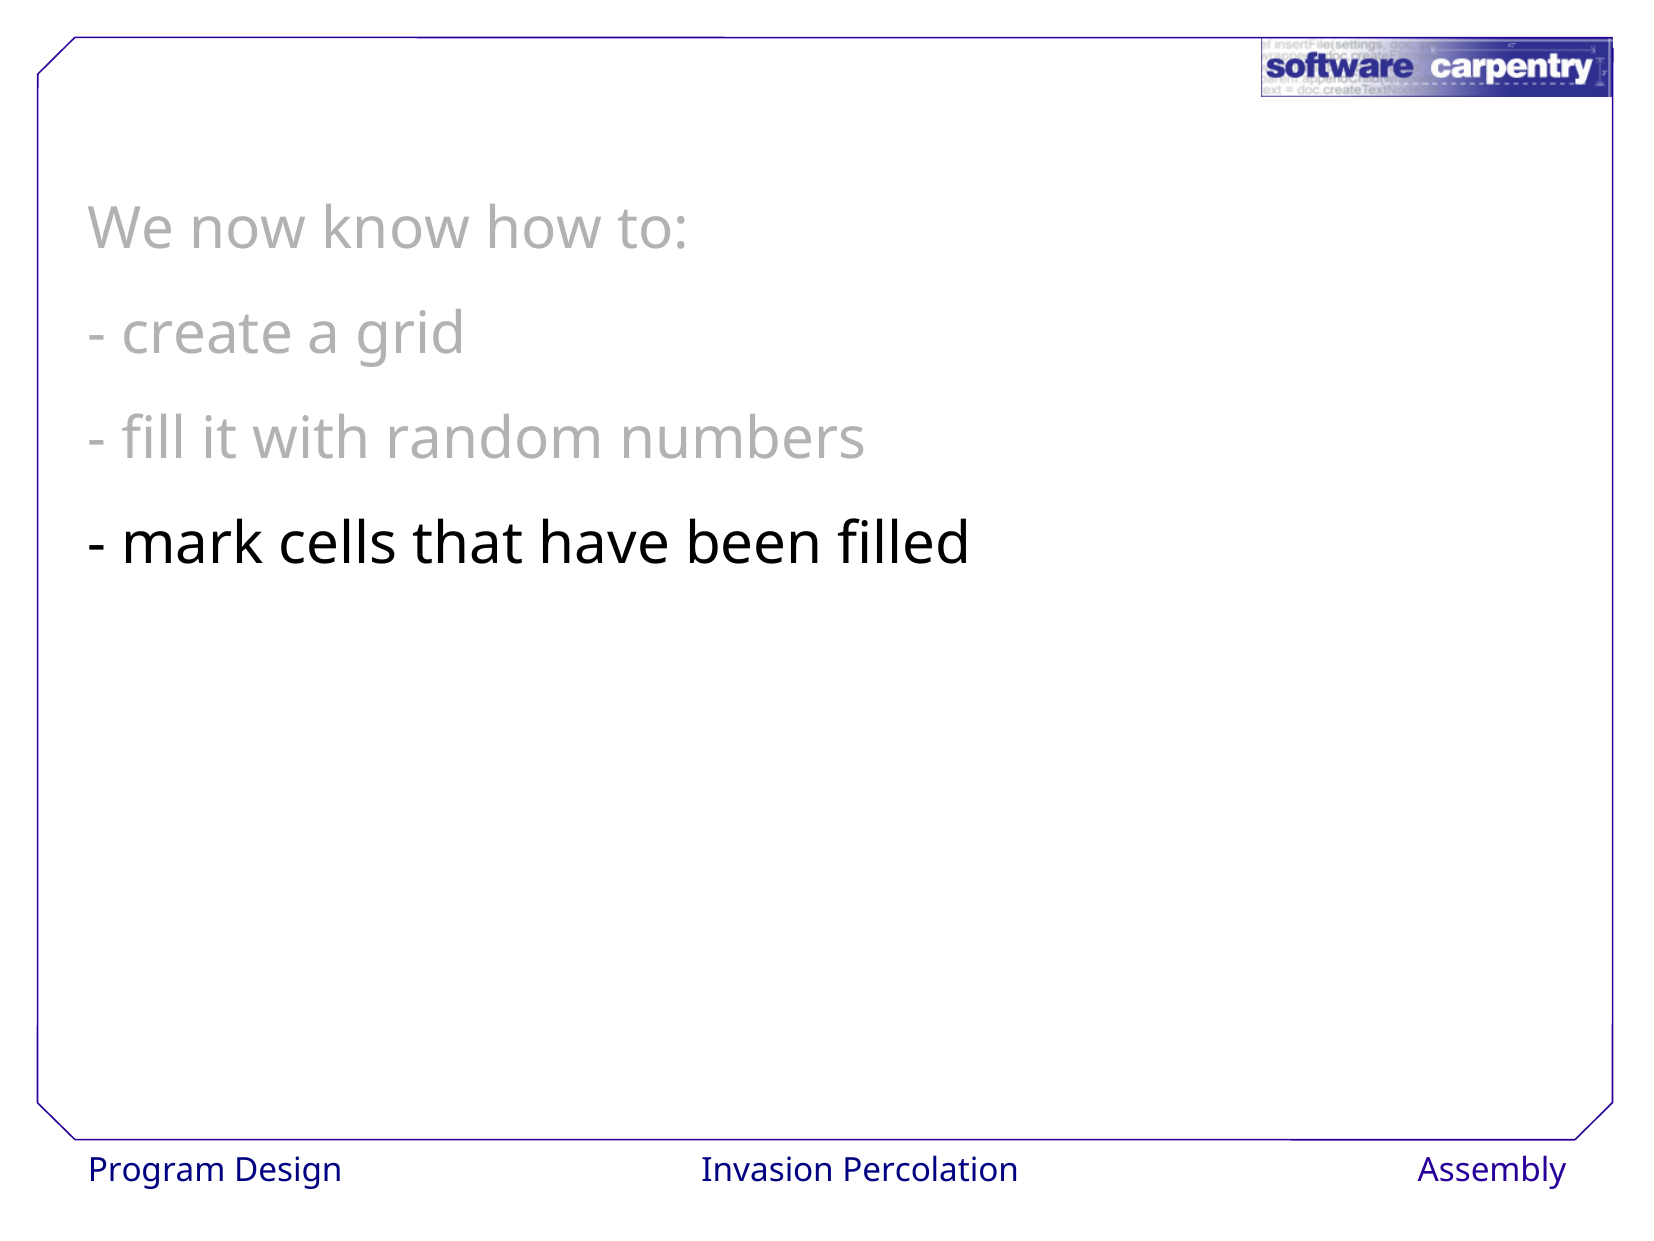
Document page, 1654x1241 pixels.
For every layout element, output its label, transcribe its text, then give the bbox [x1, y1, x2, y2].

picture [1261, 39, 1613, 97]
text_box We now know how to: - create a grid - fill it with random numbers - mark cells that have been filled [72, 147, 1137, 583]
